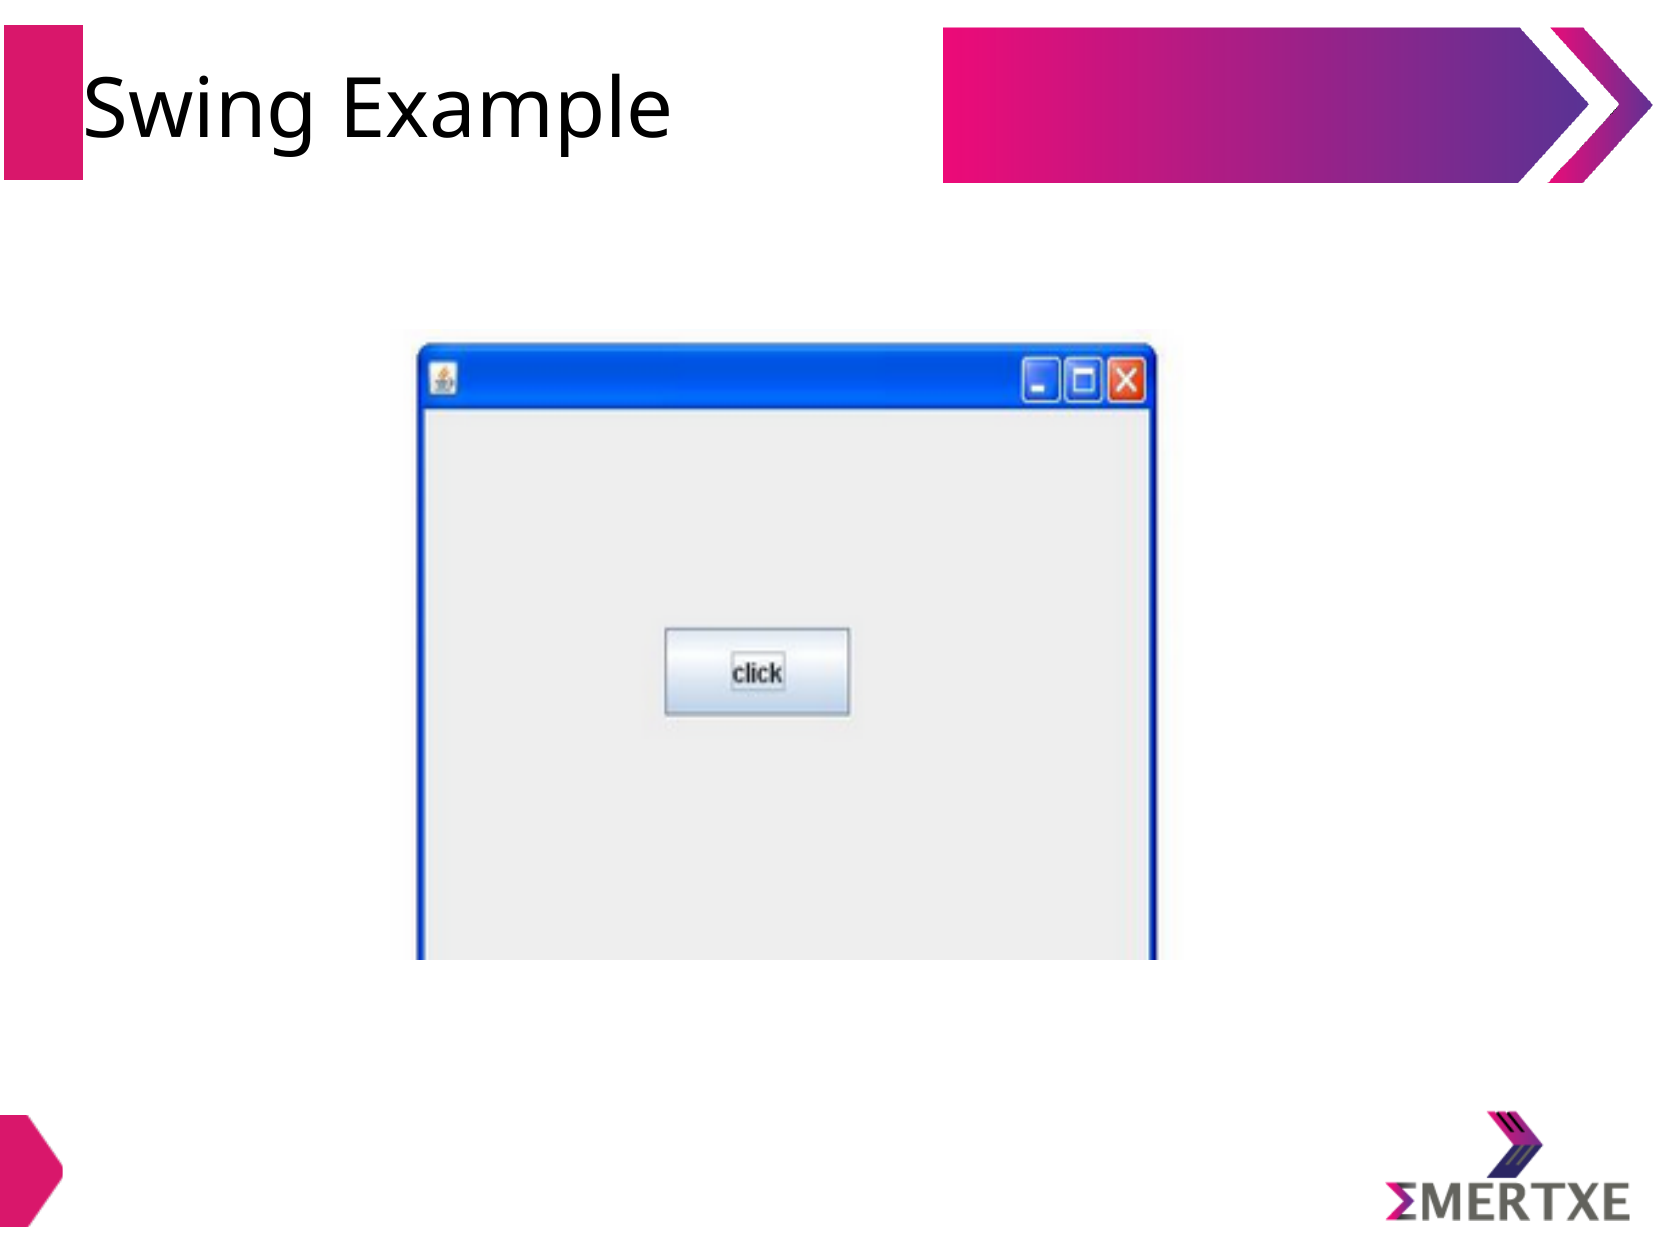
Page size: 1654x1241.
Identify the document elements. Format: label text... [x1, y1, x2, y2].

picture [390, 329, 1186, 961]
title Swing Example [82, 2, 1571, 210]
picture [1385, 1107, 1631, 1221]
picture [1571, 27, 1653, 183]
